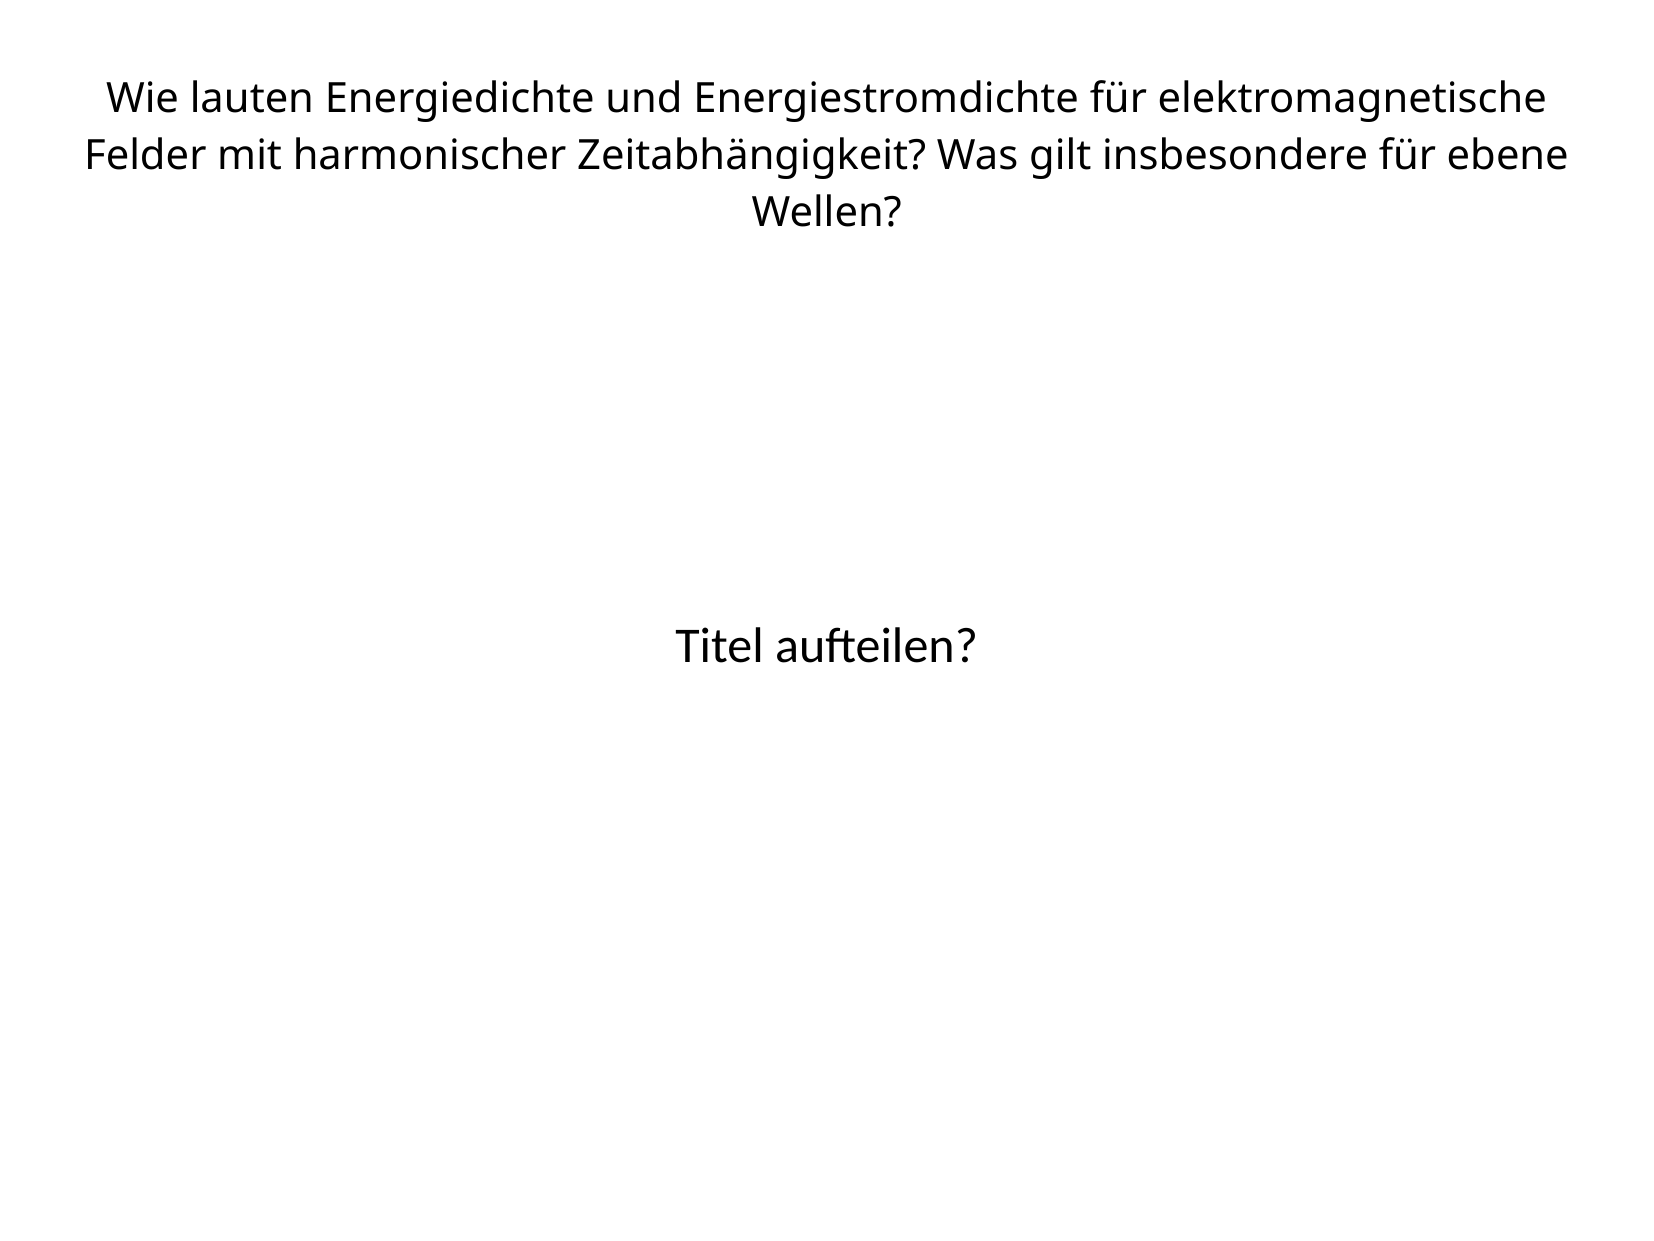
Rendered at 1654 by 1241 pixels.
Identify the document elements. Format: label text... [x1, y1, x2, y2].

subtitle Titel aufteilen? [82, 290, 1571, 1010]
title Wie lauten Energiedichte und Energiestromdichte für elektromagnetische Felder mit harmonischer Zeitabhängigkeit? Was gilt insbesondere für ebene Wellen? [82, 49, 1571, 257]
